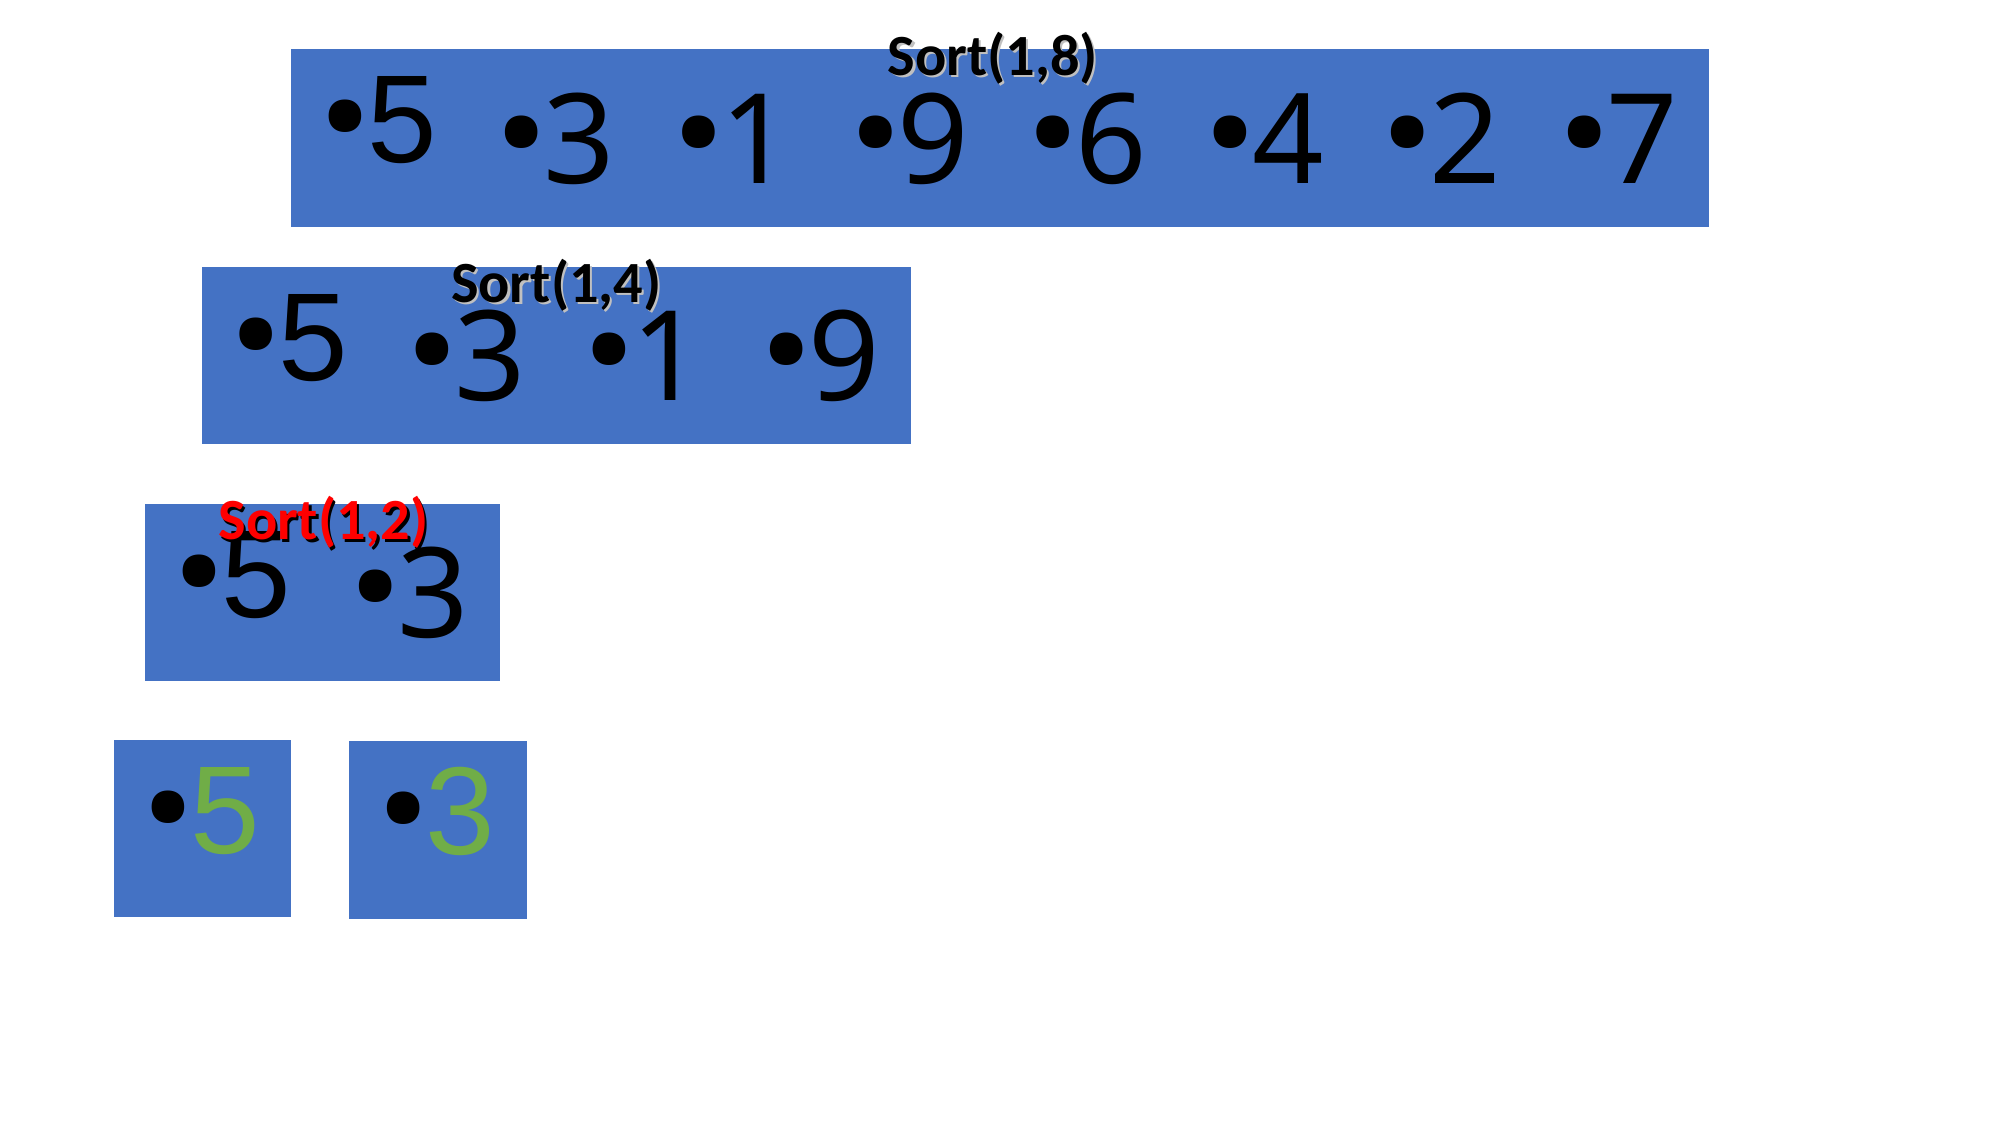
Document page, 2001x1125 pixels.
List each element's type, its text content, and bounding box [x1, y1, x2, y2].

table_header 6 [1093, 136, 1130, 175]
table_header 4 [1177, 49, 1354, 227]
text_box Sort(1,8) [873, 9, 1113, 94]
table_header 3 [468, 49, 646, 227]
text_box Sort(1,4) [436, 236, 677, 321]
table_header 5 [145, 504, 323, 681]
table_header 3 [323, 504, 500, 681]
table_header 3 [349, 741, 527, 919]
table_header 9 [733, 267, 911, 444]
table_header 1 [646, 49, 823, 227]
table_header 2 [1354, 49, 1531, 227]
table_header 1 [556, 267, 733, 444]
table_header 3 [379, 267, 556, 444]
text_box Sort(1,2) [203, 474, 444, 559]
table_header 5 [291, 49, 468, 227]
table_header 7 [1531, 49, 1709, 227]
table_header 9 [914, 102, 951, 141]
table_header 9 [823, 49, 1000, 227]
table_header 5 [114, 740, 291, 917]
table_header 6 [1000, 49, 1177, 227]
table_header 5 [202, 267, 379, 444]
